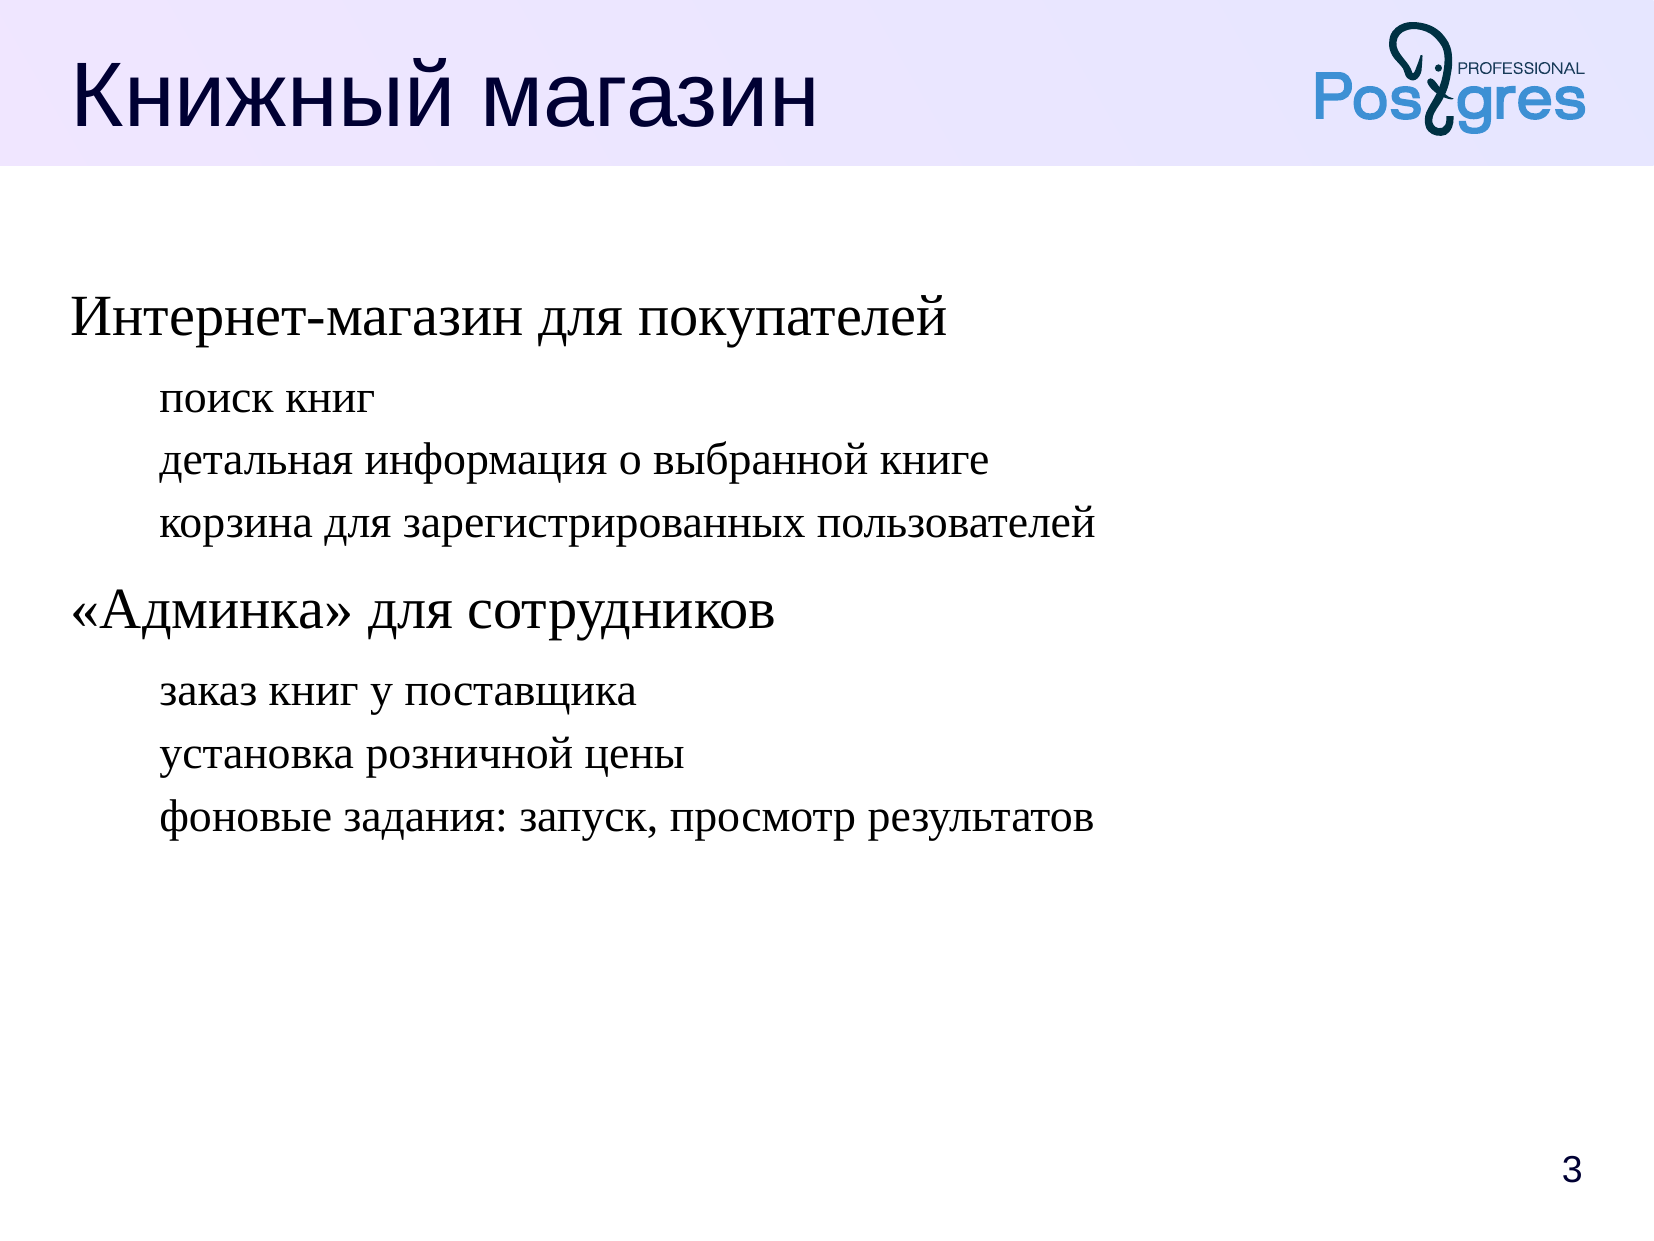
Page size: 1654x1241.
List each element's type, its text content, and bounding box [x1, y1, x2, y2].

list Интернет-магазин для покупателей поиск книг детальная информация о выбранной книге корзина для зарегистрированных пользователей «Админка» для сотрудников заказ книг у поставщика установка розничной цены фоновые задания: запуск, просмотр результатов [70, 283, 1583, 1134]
title Книжный магазин [70, 43, 1241, 147]
